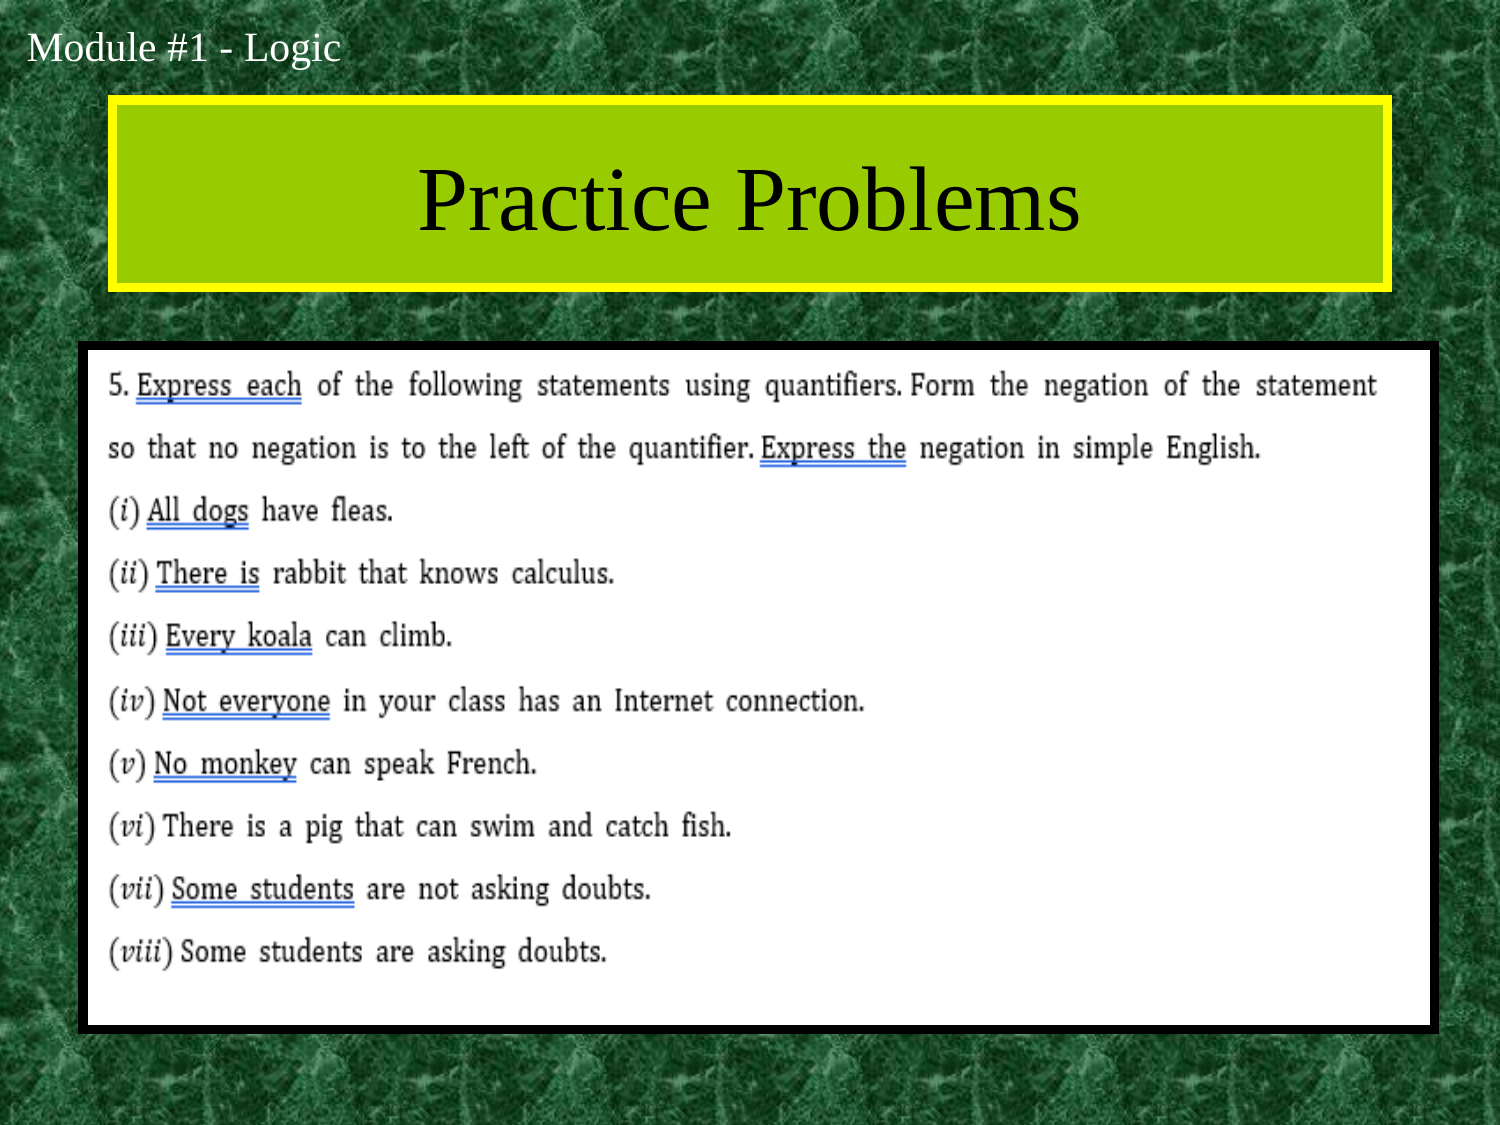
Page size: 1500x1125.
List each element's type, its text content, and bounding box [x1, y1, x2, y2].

title Practice Problems [112, 99, 1388, 288]
picture [0, 0, 1500, 1125]
